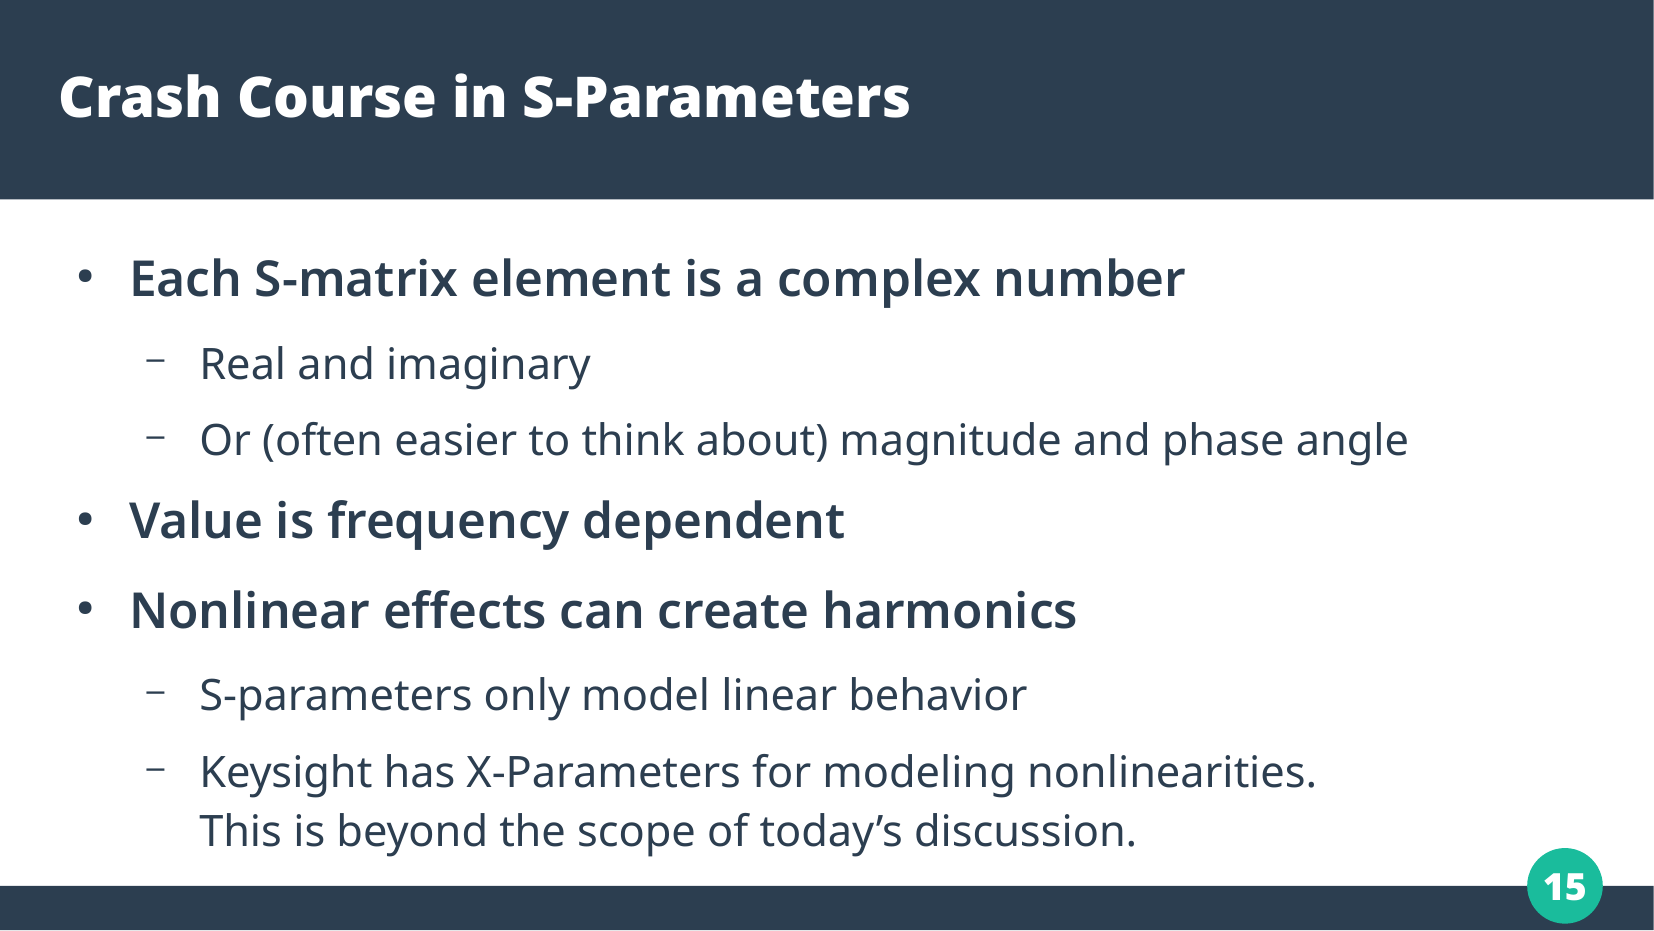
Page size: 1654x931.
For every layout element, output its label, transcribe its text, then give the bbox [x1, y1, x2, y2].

title Crash Course in S-Parameters [59, 37, 1595, 155]
list Each S-matrix element is a complex number Real and imaginary Or (often easier to think about) magnitude and phase angle Value is frequency dependent Nonlinear effects can create harmonics S-parameters only model linear behavior Keysight has X-Parameters for modeling nonlinearities. This is beyond the scope of today’s discussion. [59, 243, 1595, 864]
